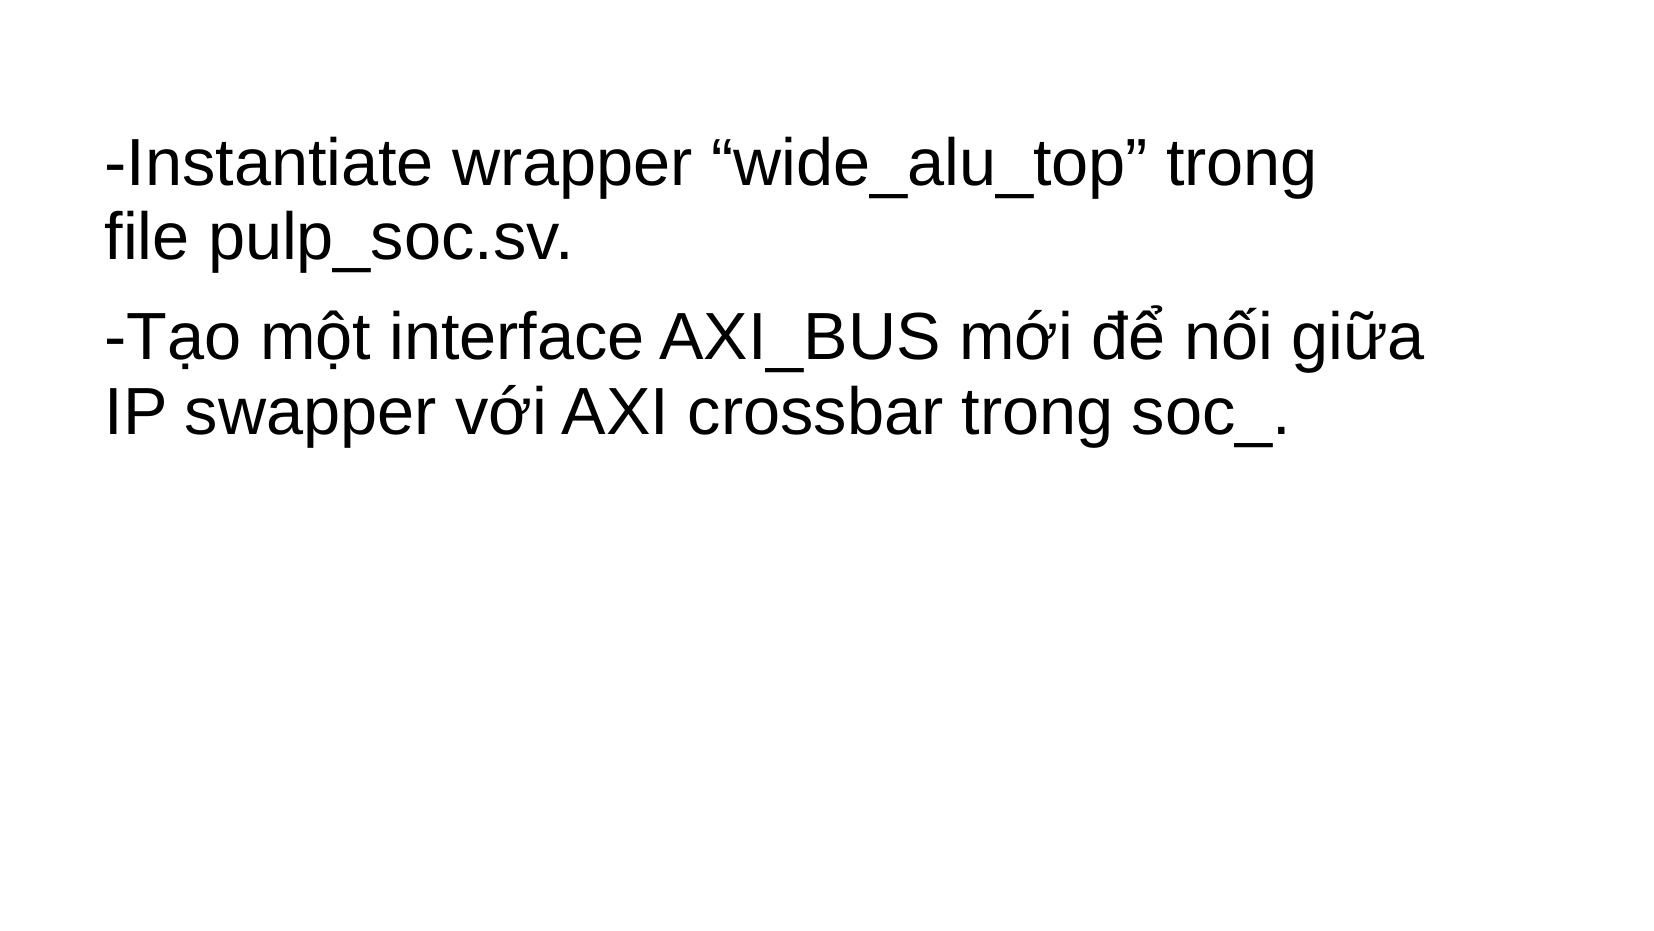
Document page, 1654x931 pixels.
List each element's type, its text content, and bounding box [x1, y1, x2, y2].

text_box -Instantiate wrapper “wide_alu_top” trong file pulp_soc.sv. -Tạo một interface AXI_BUS mới để nối giữa IP swapper với AXI crossbar trong soc_. [90, 117, 1482, 706]
